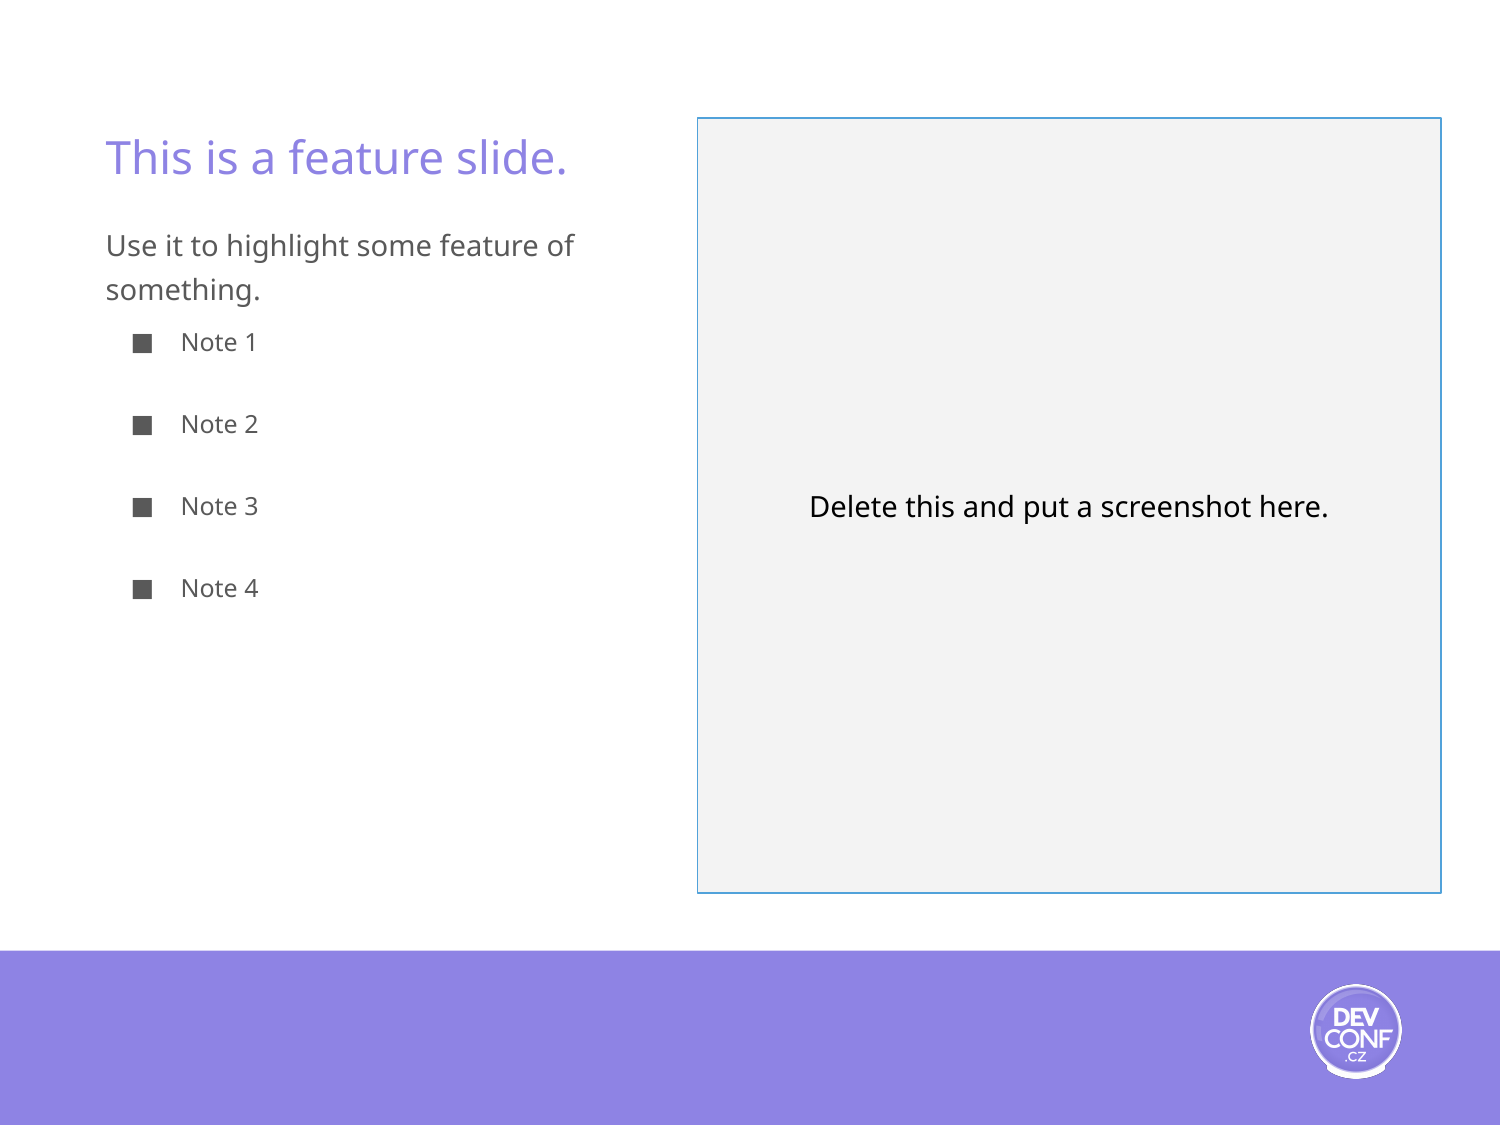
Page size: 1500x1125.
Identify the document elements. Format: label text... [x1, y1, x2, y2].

text_box Delete this and put a screenshot here. [697, 118, 1442, 893]
list Note 1 Note 2 Note 3 Note 4 [105, 315, 697, 893]
subtitle Use it to highlight some feature of something. [105, 218, 697, 277]
title This is a feature slide. [105, 93, 713, 218]
picture [1310, 984, 1402, 1079]
